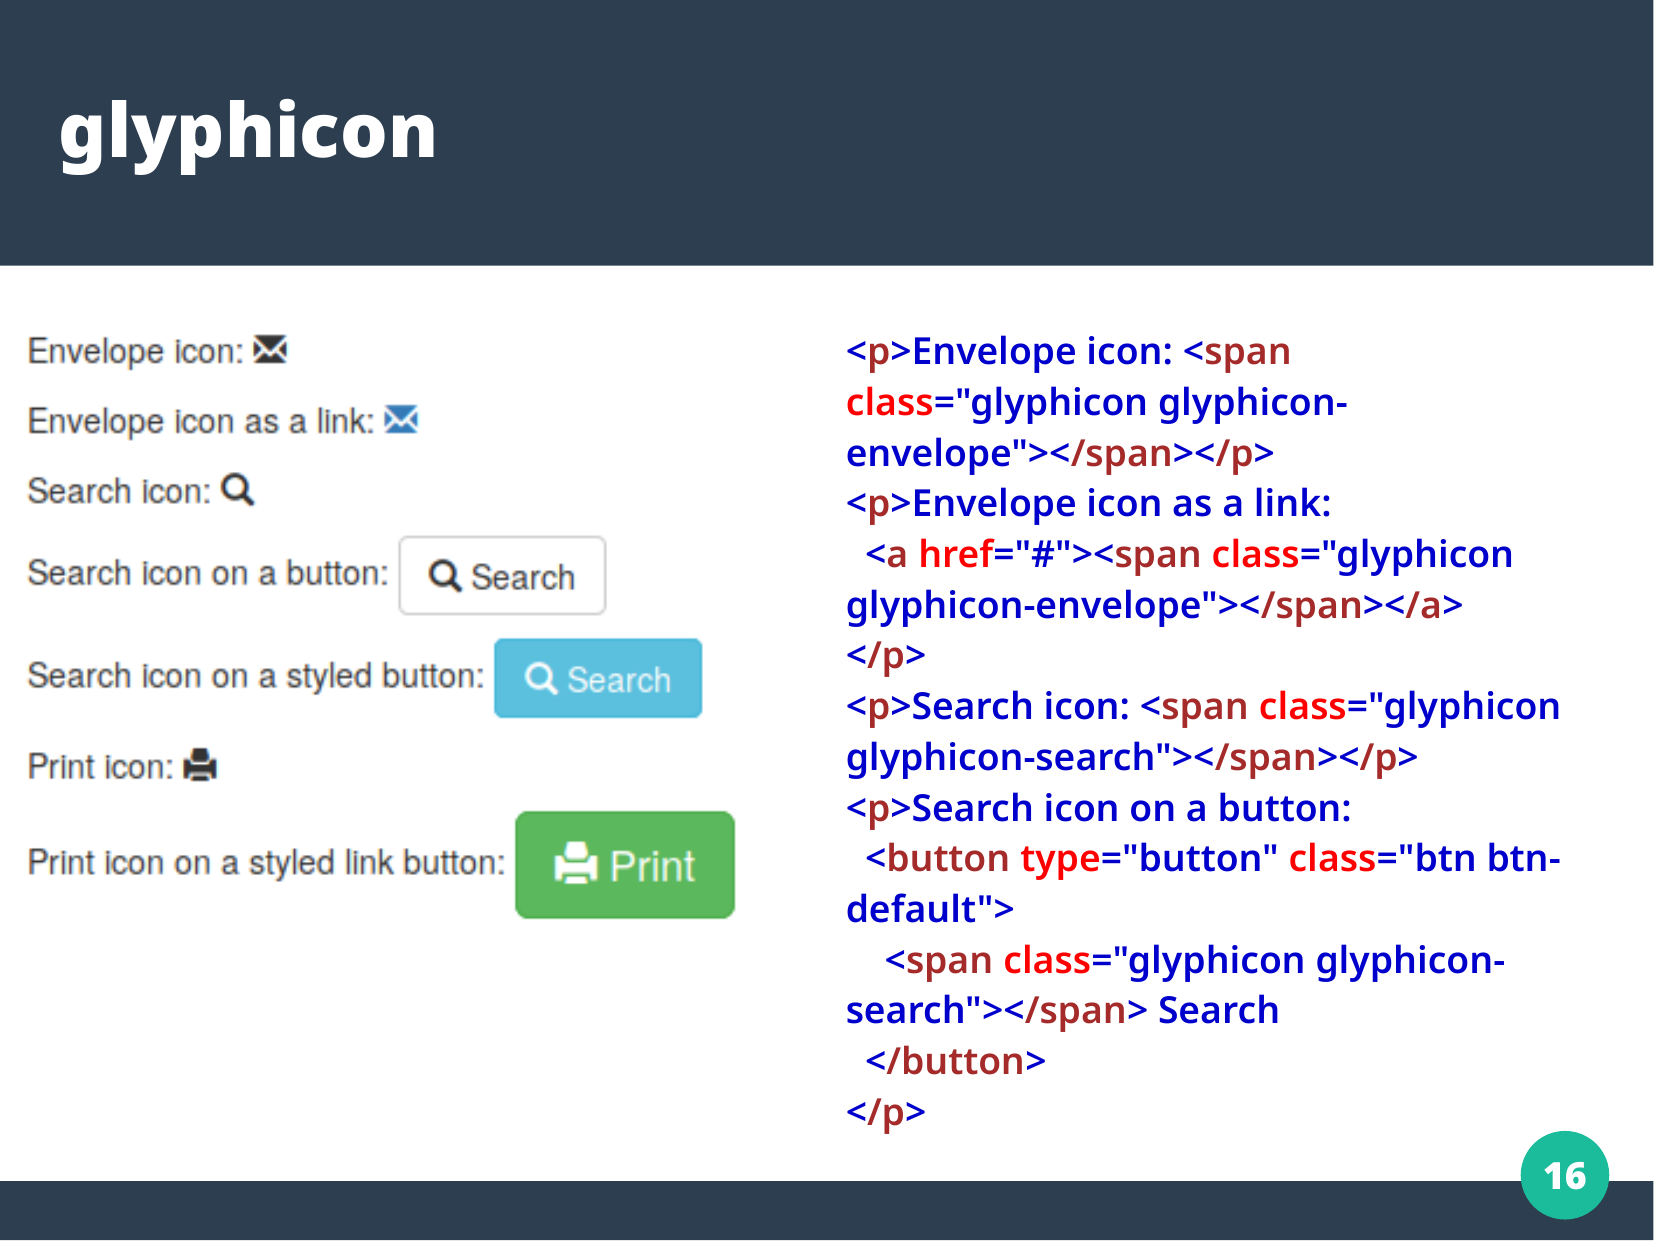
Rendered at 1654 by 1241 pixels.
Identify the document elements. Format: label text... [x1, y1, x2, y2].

title glyphicon [59, 49, 1595, 207]
picture [0, 317, 843, 945]
list <p>Envelope icon: <span class="glyphicon glyphicon-envelope"></span></p> <p>Envelope icon as a link: <a href="#"><span class="glyphicon glyphicon-envelope"></span></a> </p> <p>Search icon: <span class="glyphicon glyphicon-search"></span></p> <p>Search icon on a button: <button type="button" class="btn btn-default"> <span class="glyphicon glyphicon-search"></span> Search </button> </p> [845, 324, 1596, 1152]
